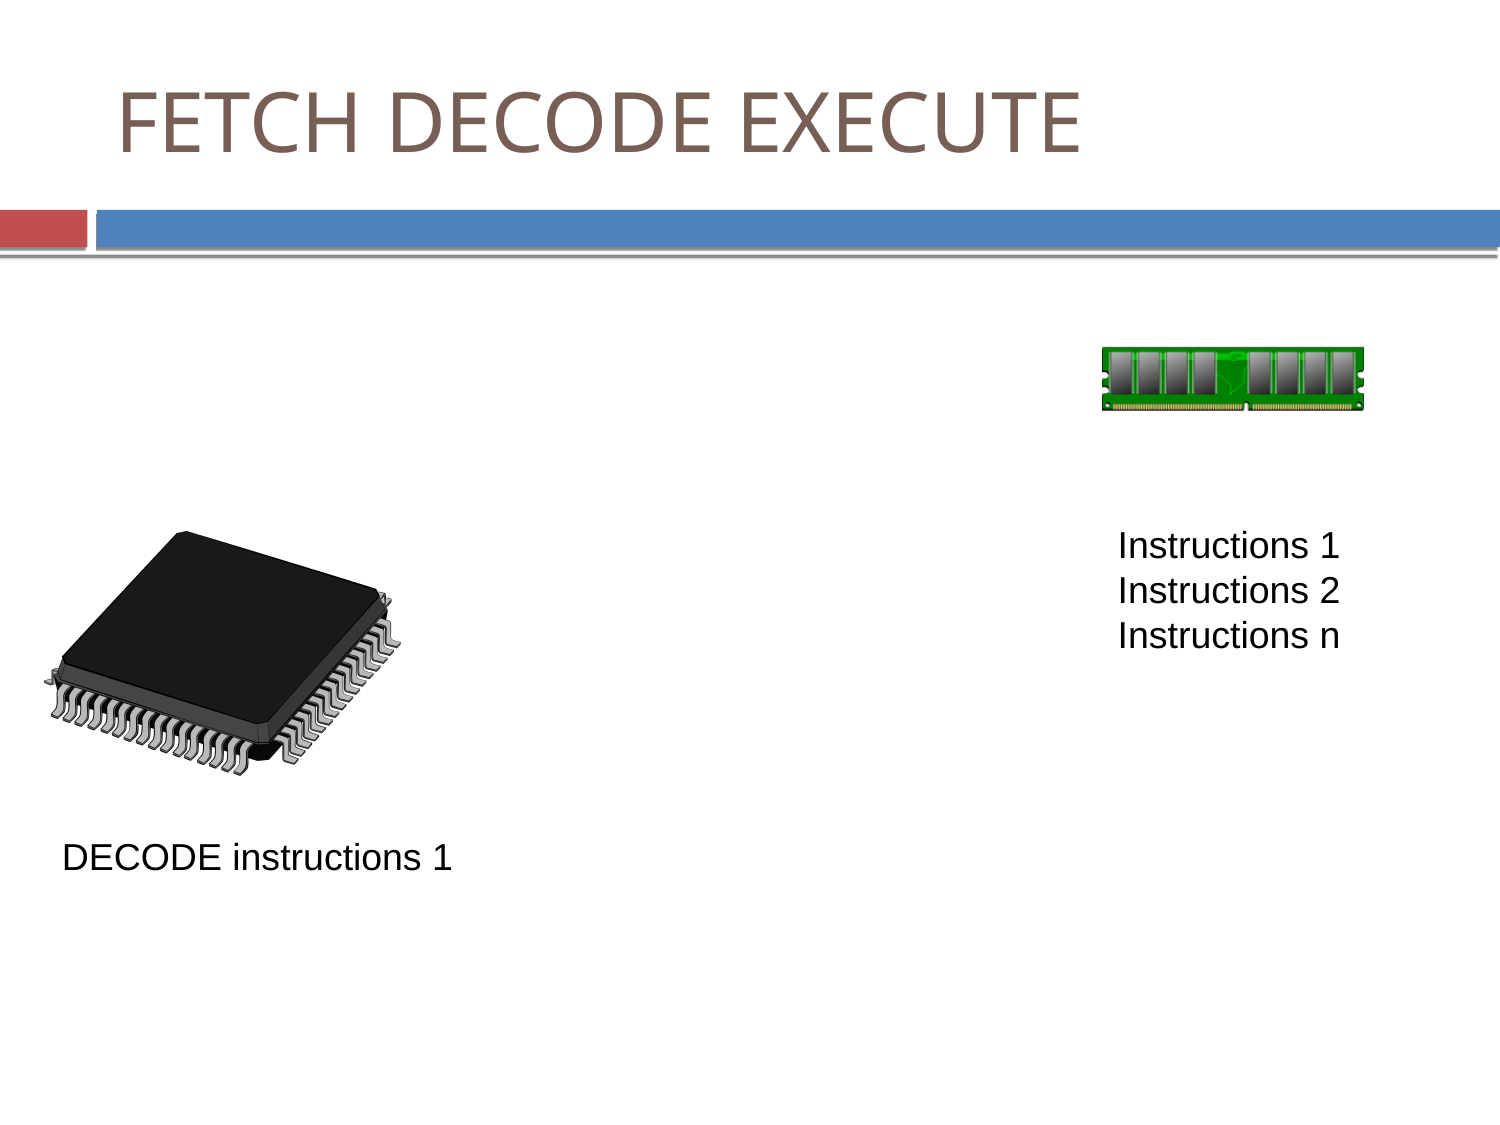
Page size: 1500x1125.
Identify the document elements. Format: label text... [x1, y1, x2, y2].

text_box DECODE instructions 1 [47, 825, 469, 885]
picture [44, 531, 401, 776]
text_box FETCH DECODE EXECUTE [100, 37, 1438, 200]
picture [1102, 314, 1364, 444]
text_box Instructions 1 Instructions 2 Instructions n [1102, 513, 1364, 664]
